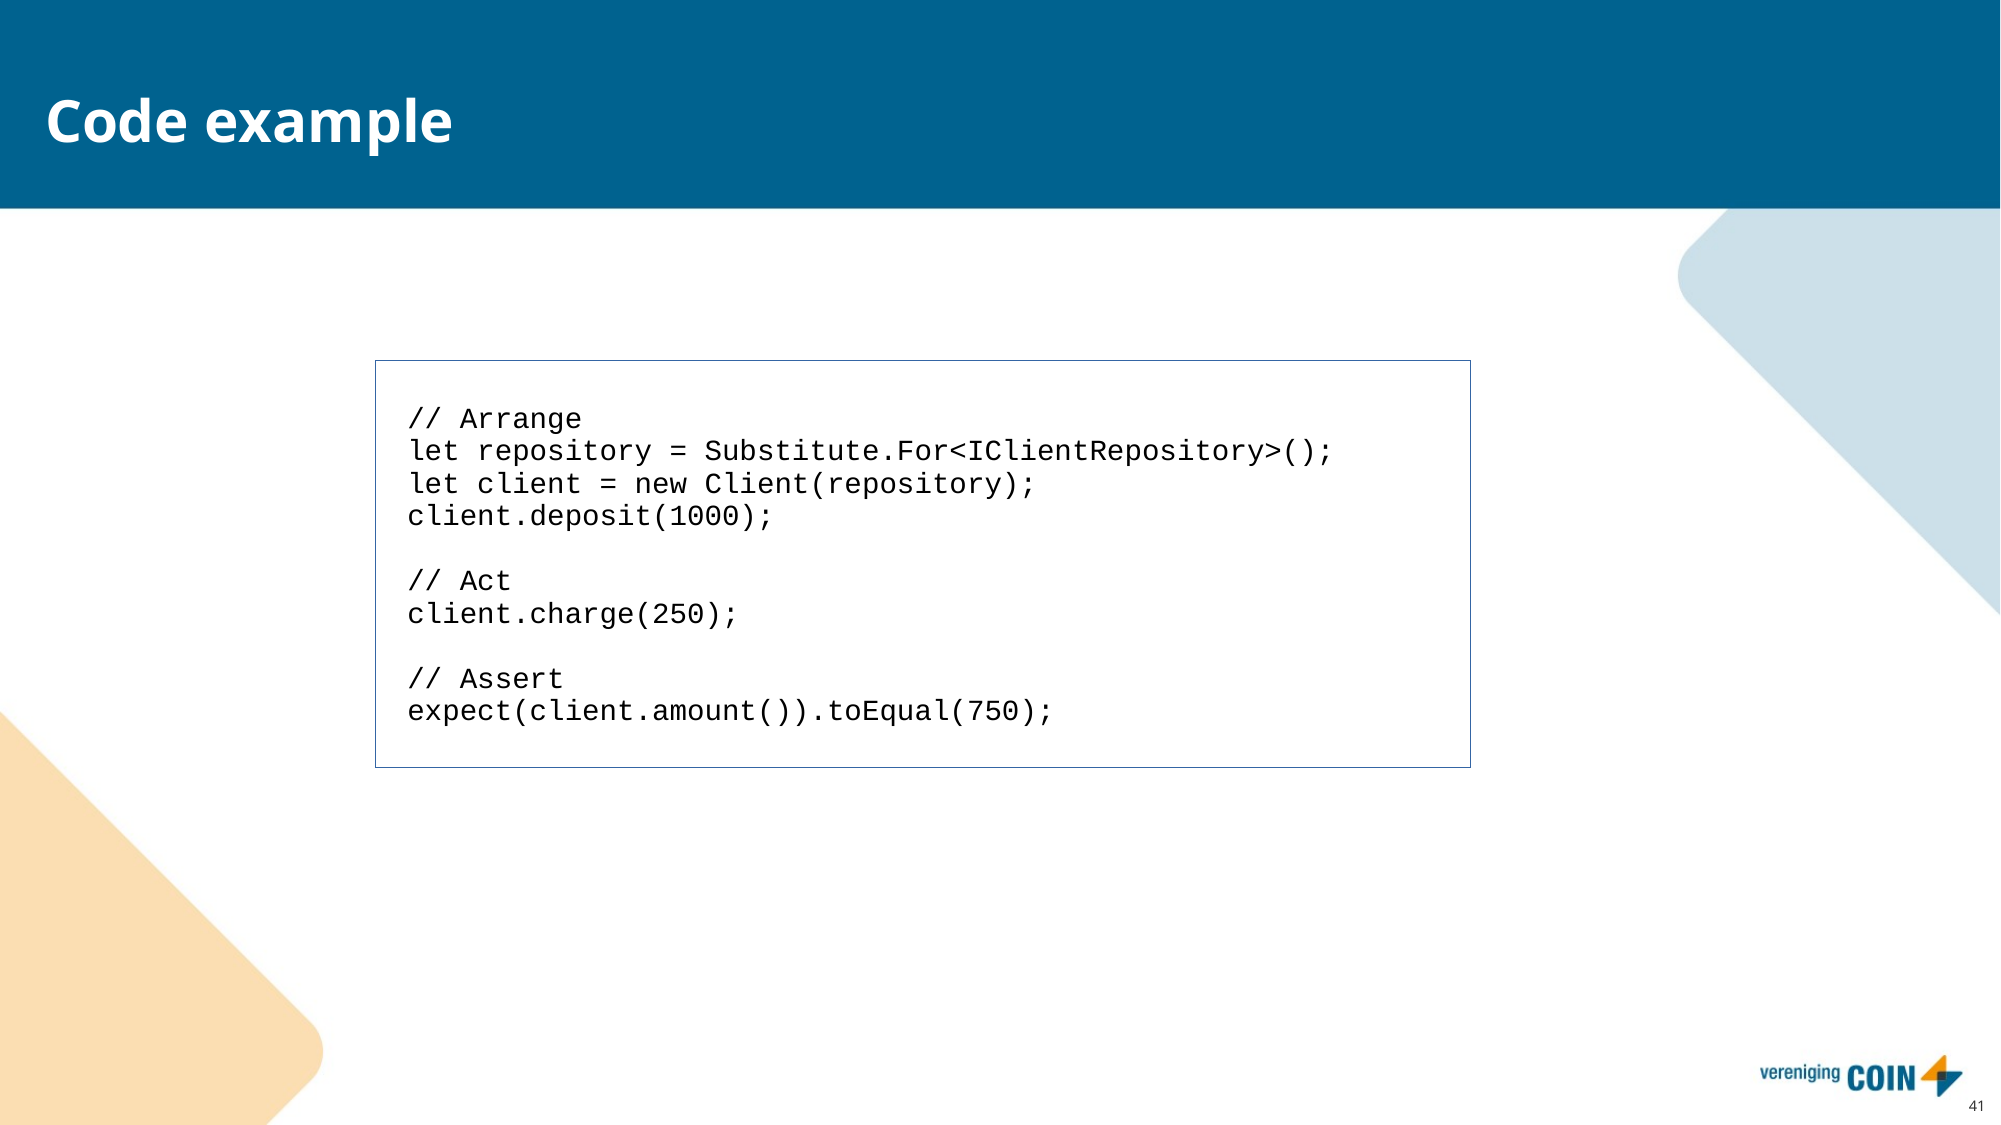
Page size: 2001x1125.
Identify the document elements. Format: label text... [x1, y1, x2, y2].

picture [0, 208, 2001, 1125]
text_box Code example [30, 31, 1969, 162]
text_box // Arrange let repository = Substitute.For<IClientRepository>(); let client = new Client(repository); client.deposit(1000); // Act client.charge(250); // Assert expect(client.amount()).toEqual(750); [375, 360, 1471, 768]
